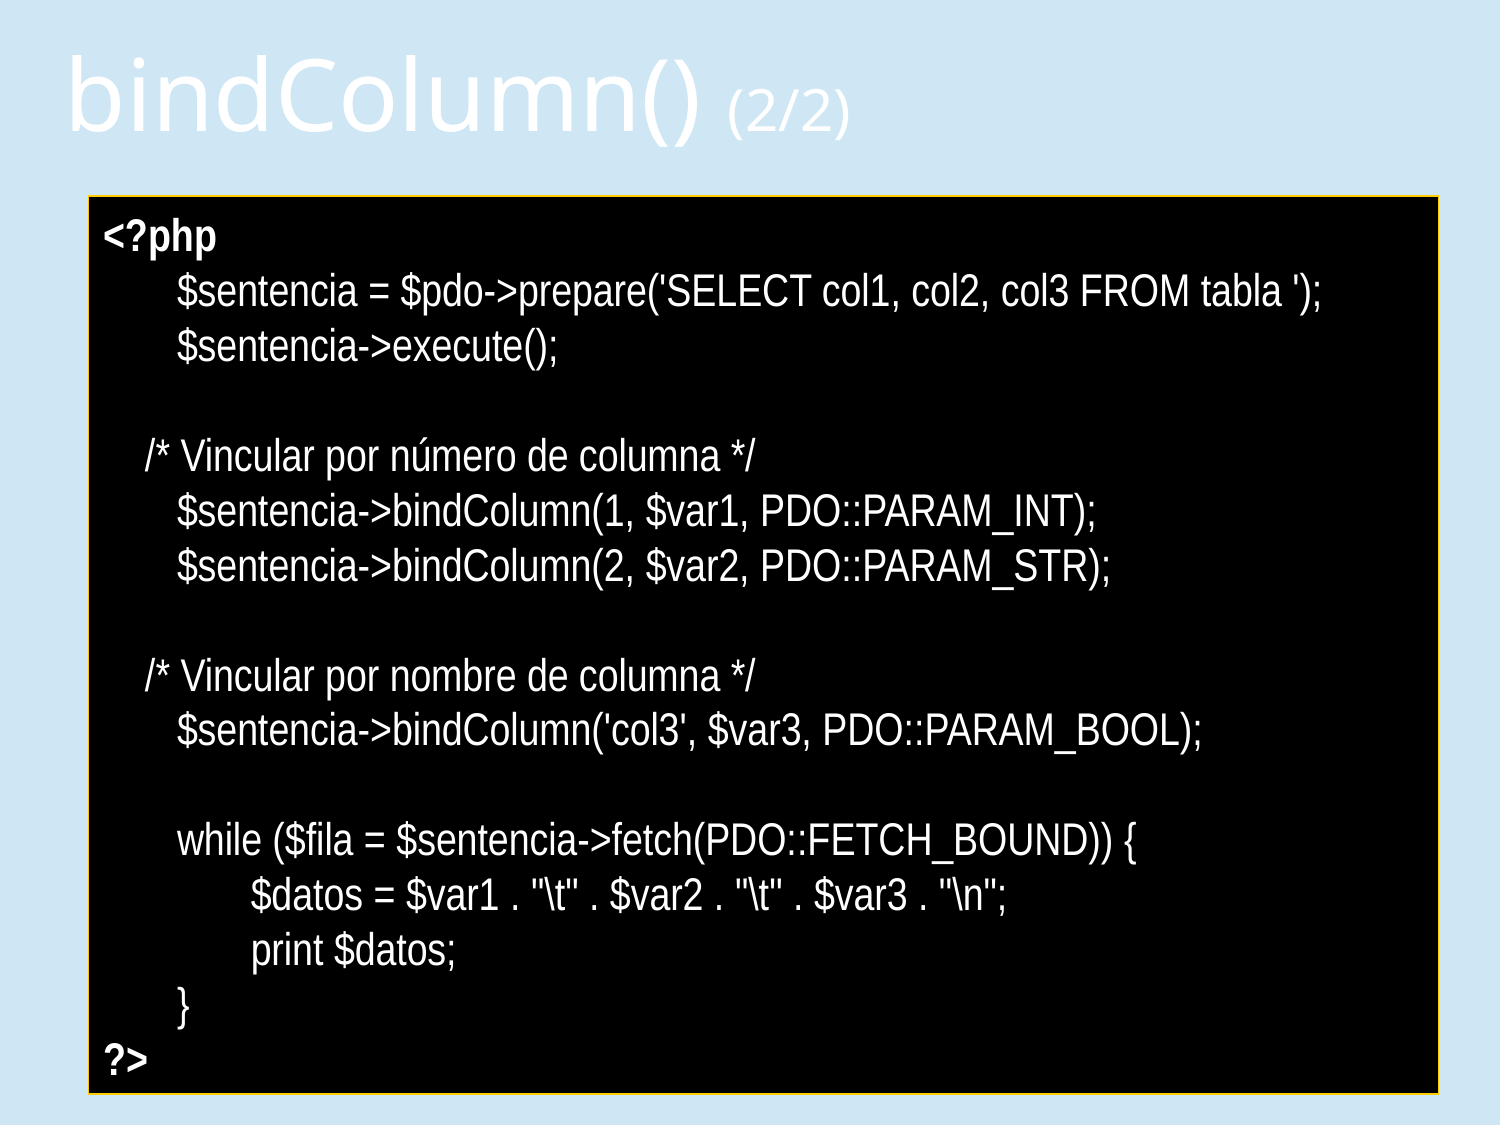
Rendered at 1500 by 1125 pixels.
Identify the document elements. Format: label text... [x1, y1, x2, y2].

text_box bindColumn() (2/2) [49, 37, 1456, 161]
text_box <?php $sentencia = $pdo->prepare('SELECT col1, col2, col3 FROM tabla '); $sentencia->execute(); /* Vincular por número de columna */ $sentencia->bindColumn(1, $var1, PDO::PARAM_INT); $sentencia->bindColumn(2, $var2, PDO::PARAM_STR); /* Vincular por nombre de columna */ $sentencia->bindColumn('col3', $var3, PDO::PARAM_BOOL); while ($fila = $sentencia->fetch(PDO::FETCH_BOUND)) { $datos = $var1 . "\t" . $var2 . "\t" . $var3 . "\n"; print $datos; } ?> [88, 196, 1439, 1094]
